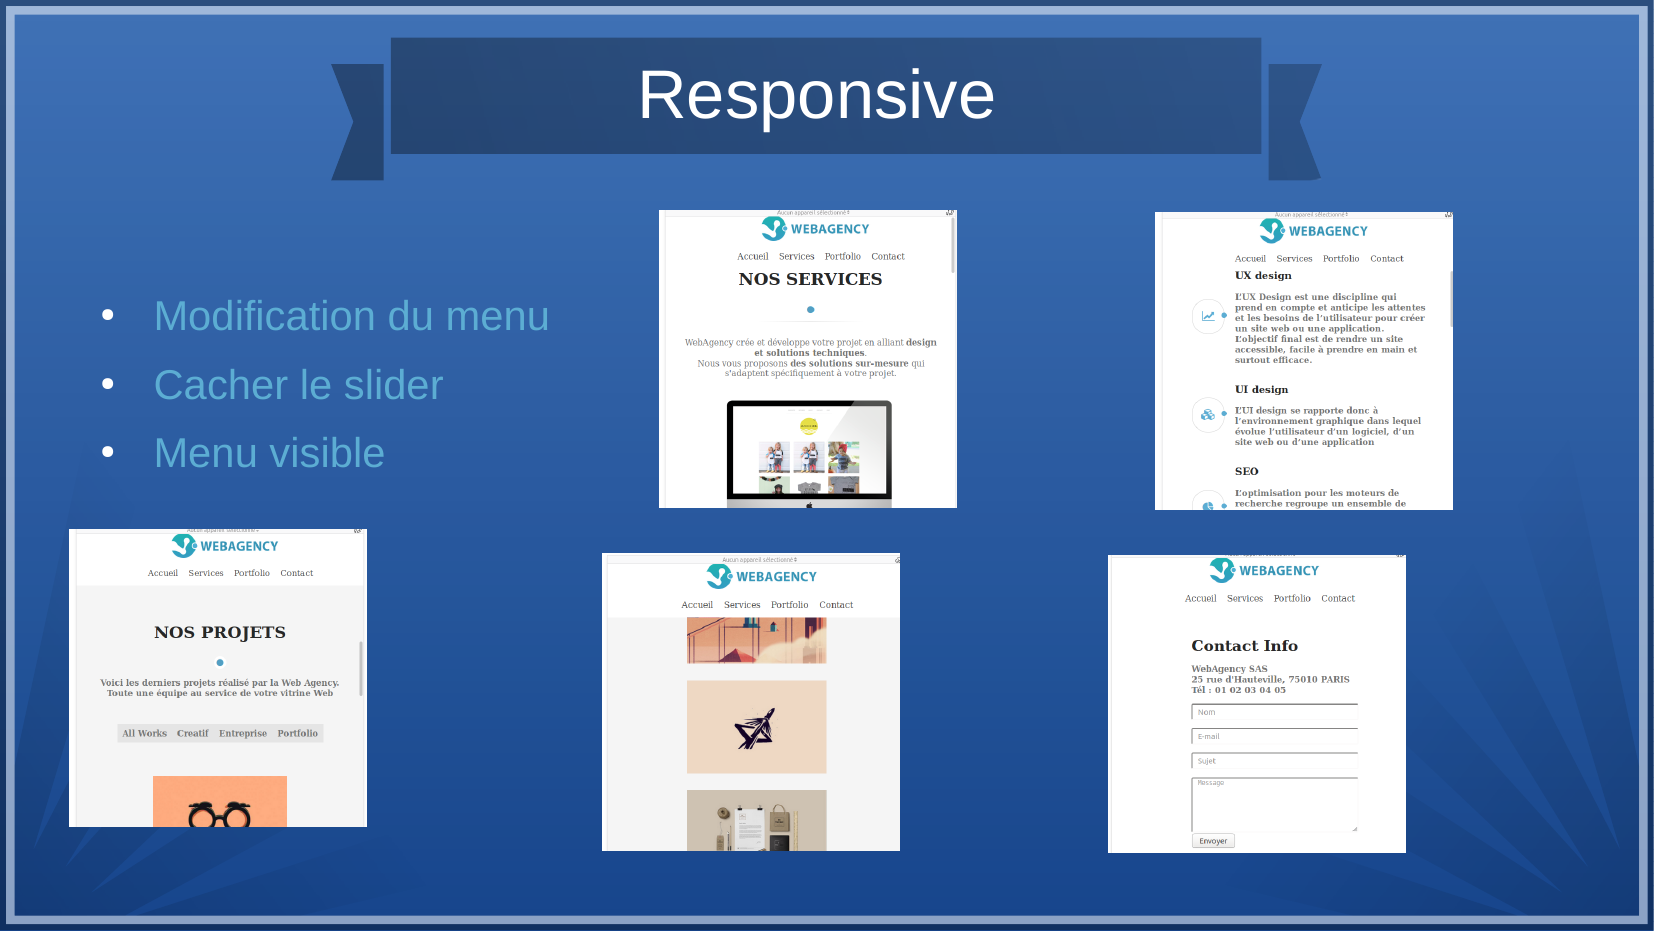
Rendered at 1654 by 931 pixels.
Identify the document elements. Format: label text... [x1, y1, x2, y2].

picture [1108, 555, 1406, 853]
picture [659, 210, 957, 508]
list Modification du menu Cacher le slider Menu visible [82, 224, 562, 522]
picture [69, 529, 367, 827]
picture [1155, 212, 1453, 510]
picture [602, 553, 900, 851]
title Responsive [389, 35, 1264, 154]
